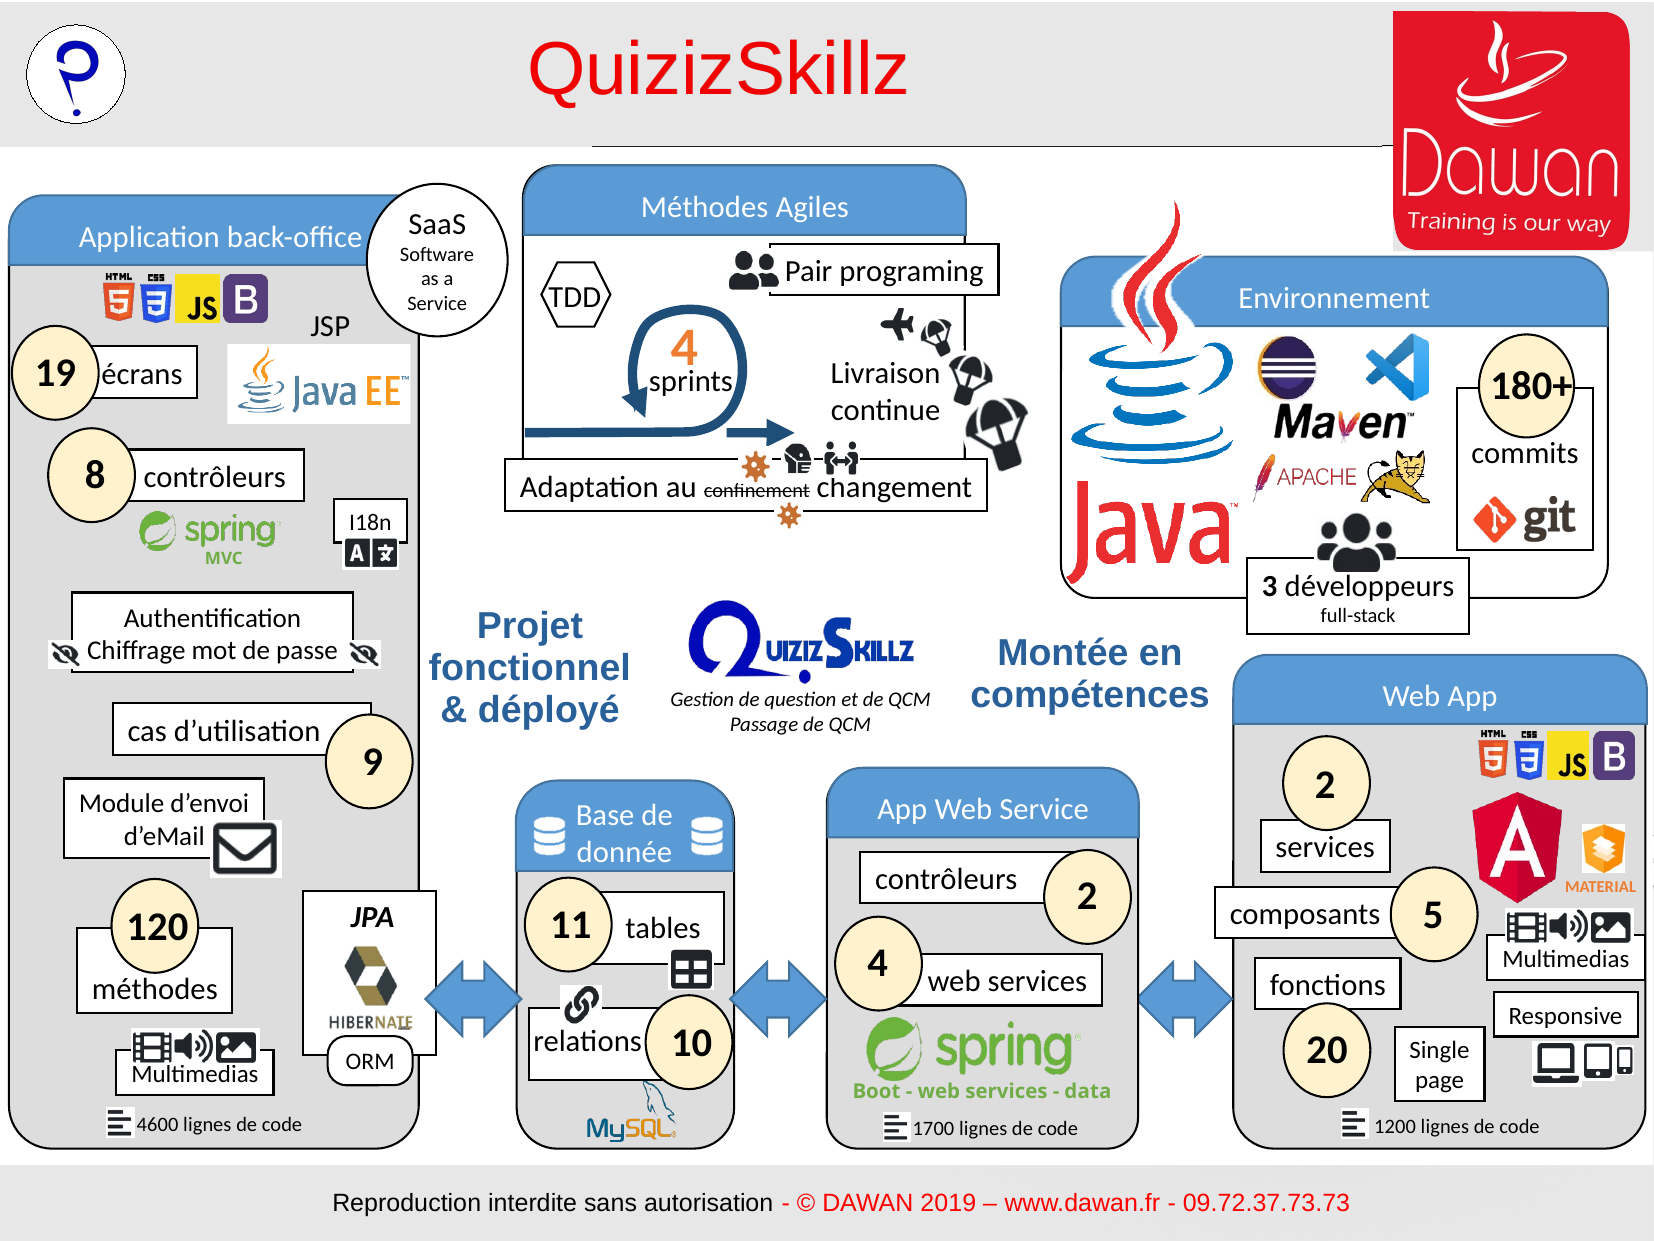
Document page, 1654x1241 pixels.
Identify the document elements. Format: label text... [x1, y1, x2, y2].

text_box 4 [655, 303, 723, 353]
picture [1593, 731, 1635, 780]
text_box Adaptation au confinement changement [505, 459, 988, 511]
text_box Boot - web services - data [837, 1070, 1127, 1111]
picture [665, 579, 932, 677]
text_box services [1260, 819, 1390, 872]
picture [560, 985, 602, 1027]
picture [223, 274, 268, 323]
text_box 9 [347, 727, 399, 791]
text_box Pair programing [770, 243, 999, 296]
text_box Environnement [1060, 273, 1066, 327]
picture [342, 535, 399, 570]
text_box MVC [190, 540, 258, 576]
text_box Responsive [1493, 991, 1638, 1037]
text_box JSP [295, 298, 366, 351]
text_box Multimedias [1487, 935, 1645, 980]
text_box 1700 lignes de code [897, 1107, 1094, 1148]
text_box cas d’utilisation [112, 703, 371, 756]
picture [175, 274, 220, 323]
picture [139, 511, 281, 551]
text_box TDD [533, 269, 617, 321]
text_box Environnement [1238, 256, 1608, 327]
text_box sprints [634, 353, 748, 406]
text_box Montée en compétences [950, 623, 1230, 849]
text_box 1200 lignes de code [1359, 1105, 1555, 1145]
text_box 8 [70, 441, 121, 505]
picture [1457, 730, 1634, 945]
text_box relations [518, 1013, 656, 1065]
text_box ORM [320, 1037, 420, 1084]
picture [131, 1028, 260, 1065]
text_box Gestion de question et de QCM Passage de QCM [655, 677, 946, 743]
text_box 20 [1291, 1015, 1363, 1079]
text_box single page [1404, 1033, 1490, 1105]
picture [587, 1081, 676, 1143]
text_box 180+ [1475, 351, 1588, 415]
picture [688, 813, 726, 858]
text_box Méthodes Agiles [523, 178, 966, 235]
picture [1366, 333, 1429, 401]
text_box méthodes [77, 961, 233, 1014]
text_box 2 [1062, 862, 1113, 926]
picture [1253, 449, 1356, 506]
picture [1341, 1108, 1369, 1139]
picture [1582, 824, 1625, 868]
text_box [0, 146, 1654, 1166]
text_box Authentification Chiffrage mot de passe [72, 592, 353, 673]
picture [774, 498, 803, 530]
picture [1314, 512, 1397, 572]
text_box 4 [852, 928, 903, 993]
text_box Projet fonctionnel & déployé [419, 597, 648, 781]
picture [106, 1107, 135, 1138]
text_box contrôleurs [860, 851, 1075, 904]
text_box Module d’envoi d’eMail [64, 778, 265, 859]
picture [531, 813, 568, 858]
picture [328, 941, 413, 1033]
picture [823, 439, 860, 478]
picture [346, 640, 381, 669]
text_box 3 développeurs full-stack [1247, 558, 1469, 635]
picture [738, 446, 772, 484]
text_box fonctions [1255, 957, 1401, 1010]
picture [96, 273, 172, 323]
text_box I18n [334, 499, 407, 543]
text_box Web App [1233, 654, 1647, 724]
picture [781, 440, 814, 476]
text_box Livraison continue [815, 345, 956, 435]
text_box [90, 27, 126, 98]
text_box 2 [1300, 750, 1347, 814]
text_box Base de donnée [515, 780, 734, 871]
text_box commits [1456, 388, 1594, 551]
text_box 5 [1408, 880, 1459, 945]
text_box 19 [20, 337, 92, 402]
picture [41, 25, 120, 120]
picture [227, 344, 411, 424]
picture [0, 2, 35, 146]
text_box Multimedias [116, 1050, 274, 1096]
picture [667, 947, 714, 990]
text_box contrôleurs [128, 449, 305, 502]
text_box SaaS Software as a Service [366, 196, 508, 322]
picture [1066, 200, 1238, 584]
text_box écrans [92, 346, 198, 398]
text_box tables [610, 900, 716, 952]
text_box [26, 24, 116, 124]
picture [1393, 2, 1654, 251]
text_box JPA [336, 888, 410, 941]
text_box MATERIAL [1550, 868, 1652, 904]
text_box Application back-office [8, 195, 399, 265]
picture [1358, 447, 1438, 505]
text_box composants [1214, 886, 1398, 939]
picture [1532, 1041, 1634, 1087]
picture [1255, 333, 1415, 443]
picture [866, 1017, 1081, 1070]
text_box 120 [111, 892, 204, 956]
picture [726, 248, 782, 292]
text_box App Web Service [827, 767, 1139, 838]
picture [1473, 496, 1576, 543]
text_box web services [899, 953, 1102, 1006]
text_box 4600 lignes de code [121, 1103, 318, 1143]
picture [879, 304, 1048, 480]
text_box 11 [535, 890, 607, 955]
picture [883, 1112, 911, 1142]
picture [48, 640, 82, 669]
text_box Single page [1394, 1026, 1485, 1102]
text_box 4 [677, 338, 687, 352]
picture [210, 820, 282, 878]
text_box responsive [1488, 980, 1637, 1024]
picture [0, 1166, 1654, 1241]
text_box 10 [656, 1008, 728, 1073]
title QuizizSkillz [35, 0, 1424, 178]
